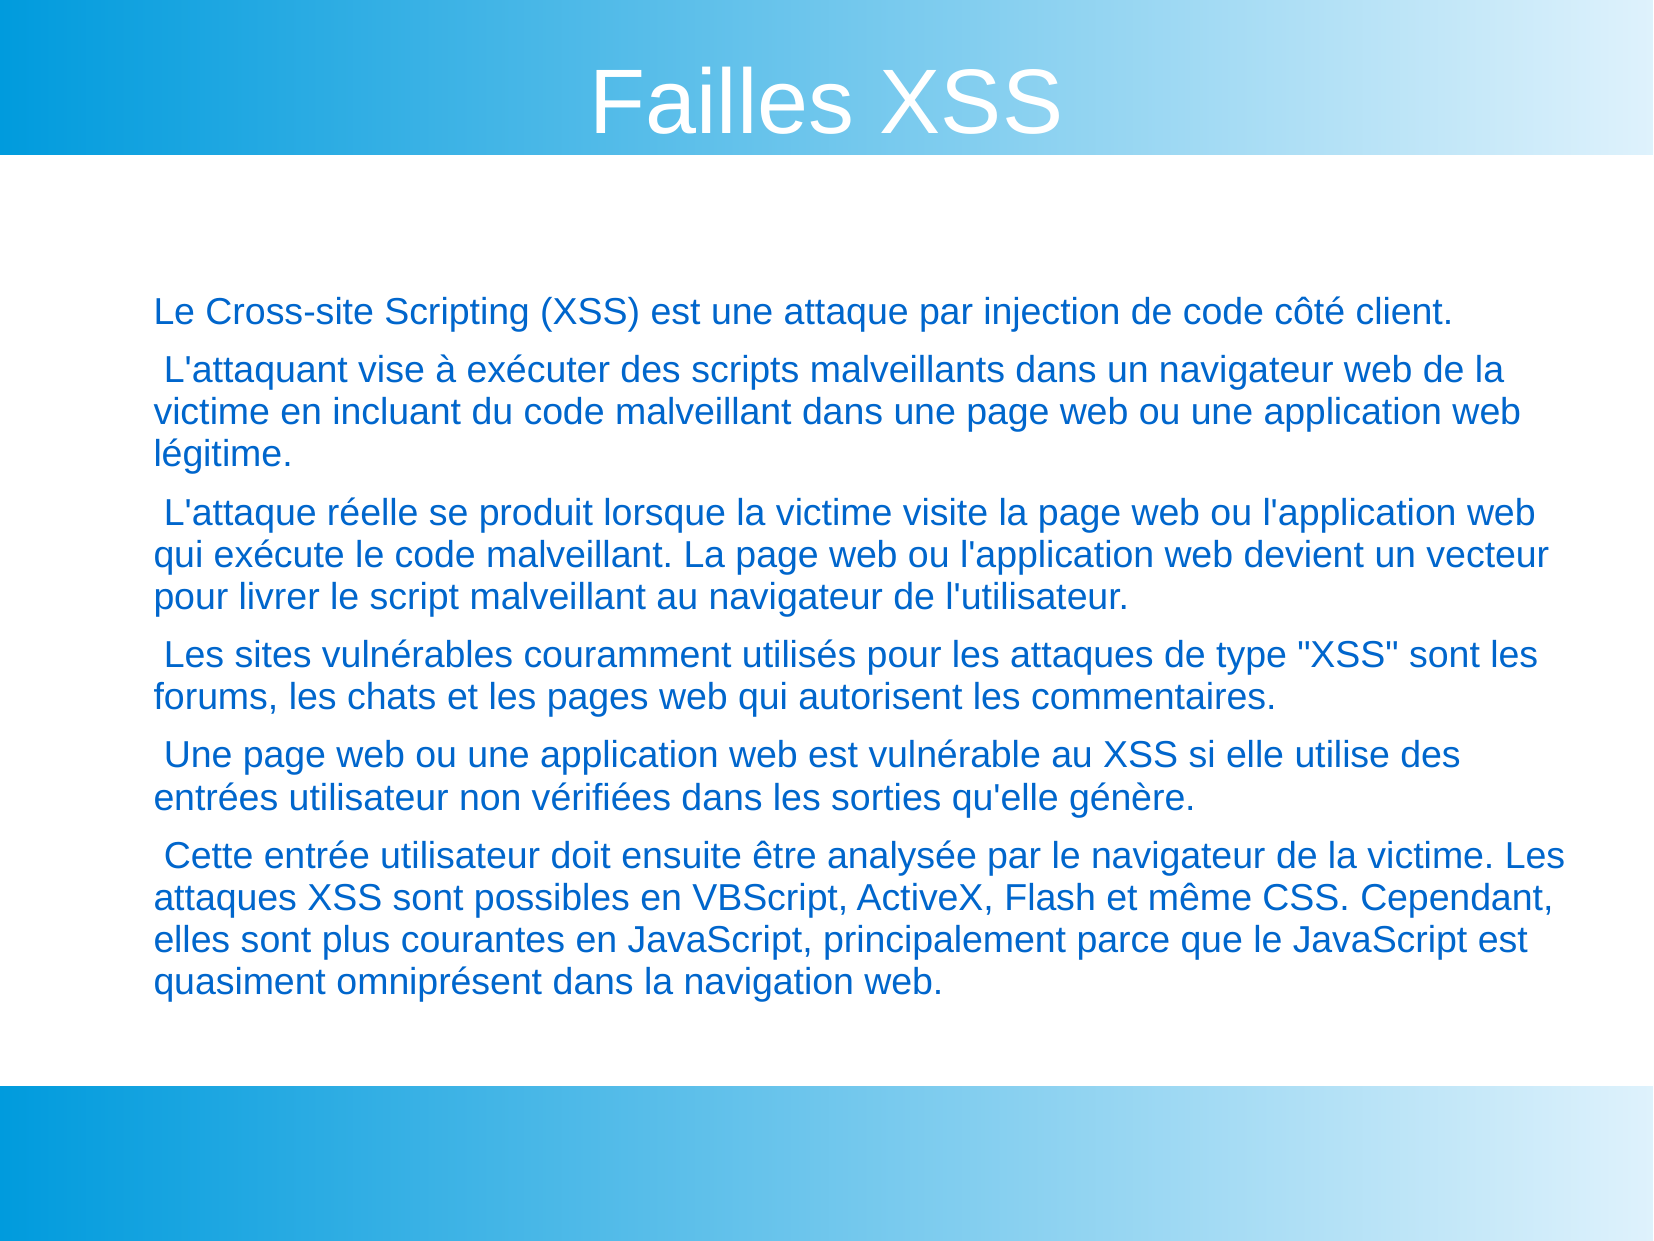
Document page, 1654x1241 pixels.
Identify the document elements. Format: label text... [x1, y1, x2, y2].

title Failles XSS [82, 49, 1571, 155]
list Le Cross-site Scripting (XSS) est une attaque par injection de code côté client. L'attaquant vise à exécuter des scripts malveillants dans un navigateur web de la victime en incluant du code malveillant dans une page web ou une application web légitime. L'attaque réelle se produit lorsque la victime visite la page web ou l'application web qui exécute le code malveillant. La page web ou l'application web devient un vecteur pour livrer le script malveillant au navigateur de l'utilisateur. Les sites vulnérables couramment utilisés pour les attaques de type "XSS" sont les forums, les chats et les pages web qui autorisent les commentaires. Une page web ou une application web est vulnérable au XSS si elle utilise des entrées utilisateur non vérifiées dans les sorties qu'elle génère. Cette entrée utilisateur doit ensuite être analysée par le navigateur de la victime. Les attaques XSS sont possibles en VBScript, ActiveX, Flash et même CSS. Cependant, elles sont plus courantes en JavaScript, principalement parce que le JavaScript est quasiment omniprésent dans la navigation web. [82, 290, 1571, 1010]
